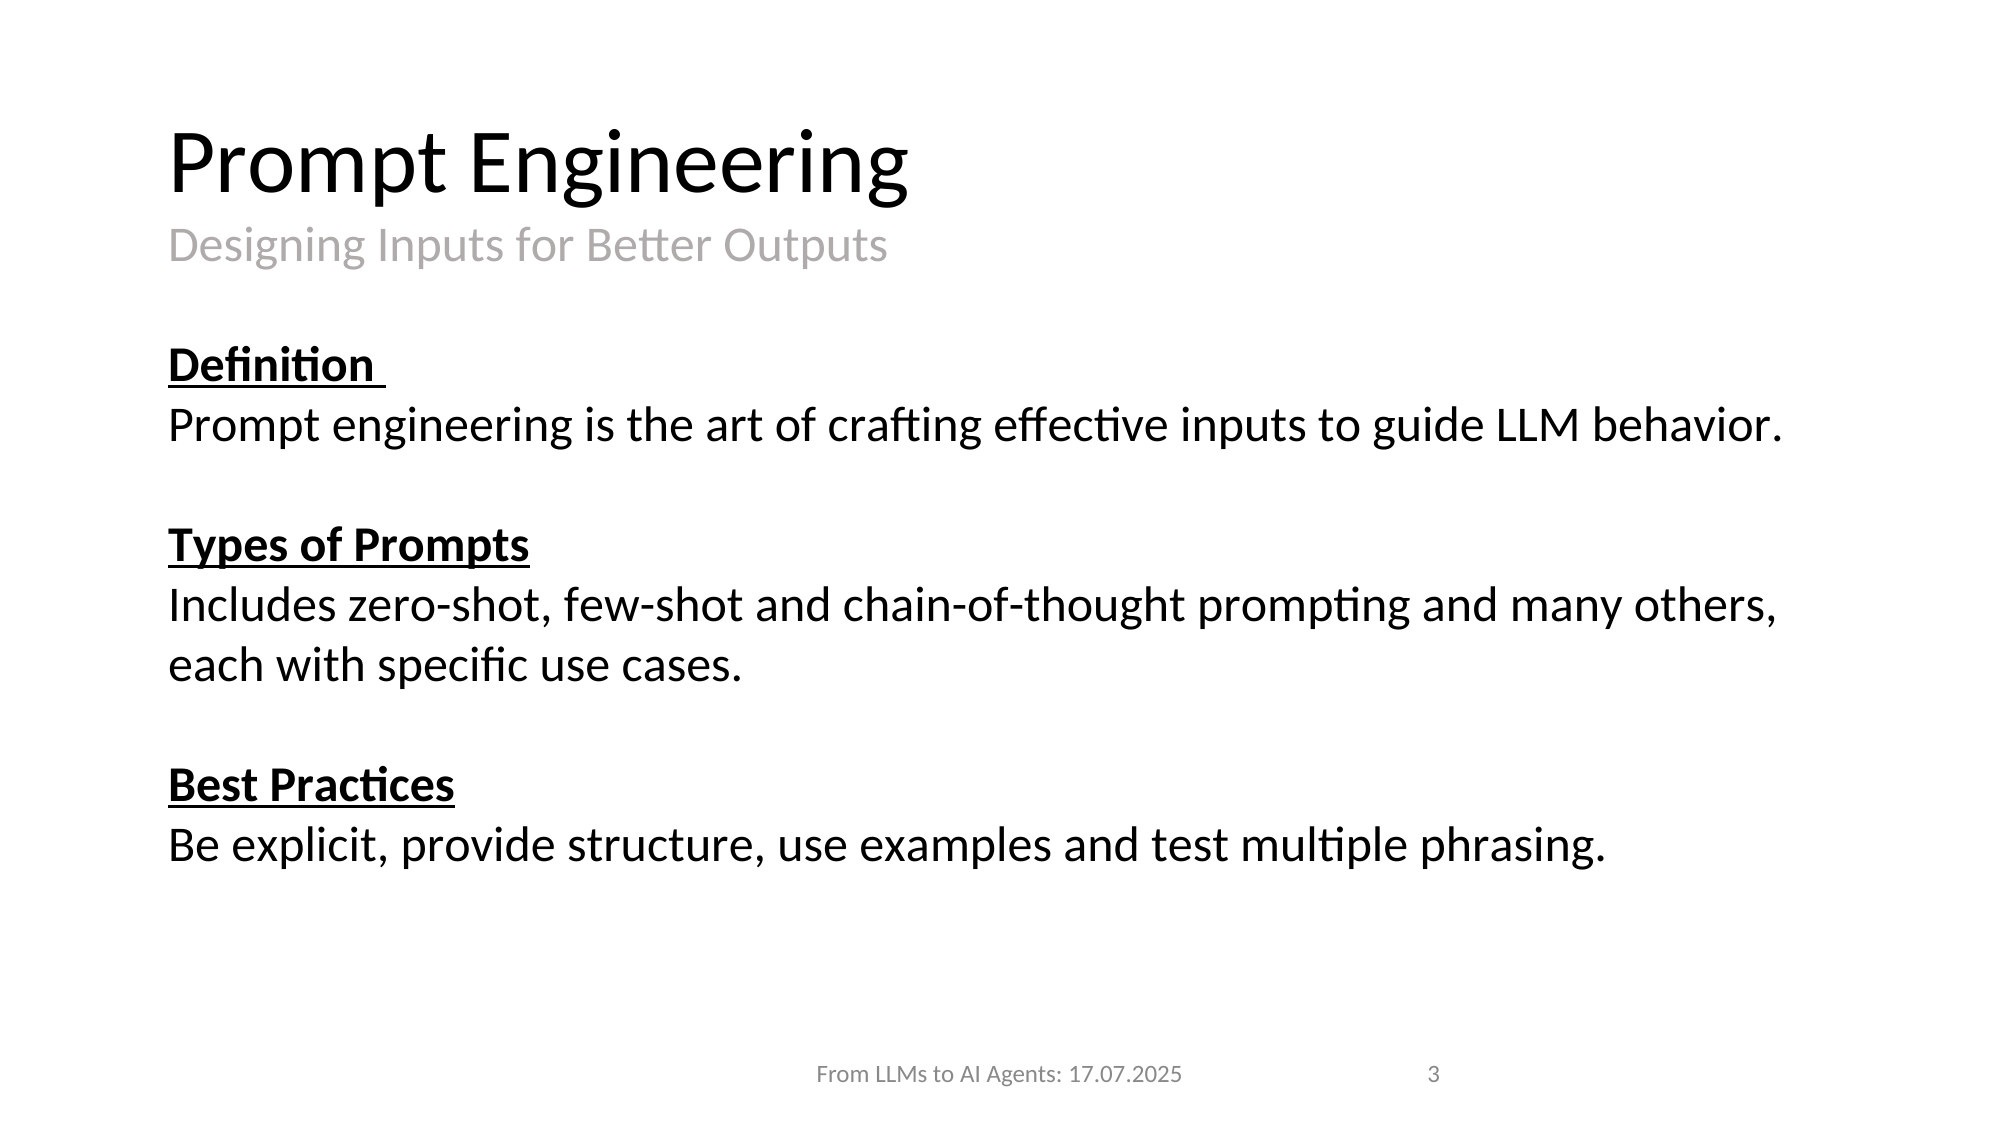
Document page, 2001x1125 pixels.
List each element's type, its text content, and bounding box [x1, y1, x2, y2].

text_box [1412, 1042, 1863, 1103]
text_box From LLMs to AI Agents: 17.07.2025 [662, 1042, 1338, 1103]
text_box Prompt Engineering Designing Inputs for Better Outputs Definition Prompt engineering is the art of crafting effective inputs to guide LLM behavior. Types of Prompts Includes zero-shot, few-shot and chain-of-thought prompting and many others, each with specific use cases. Best Practices Be explicit, provide structure, use examples and test multiple phrasing. [153, 93, 1844, 998]
